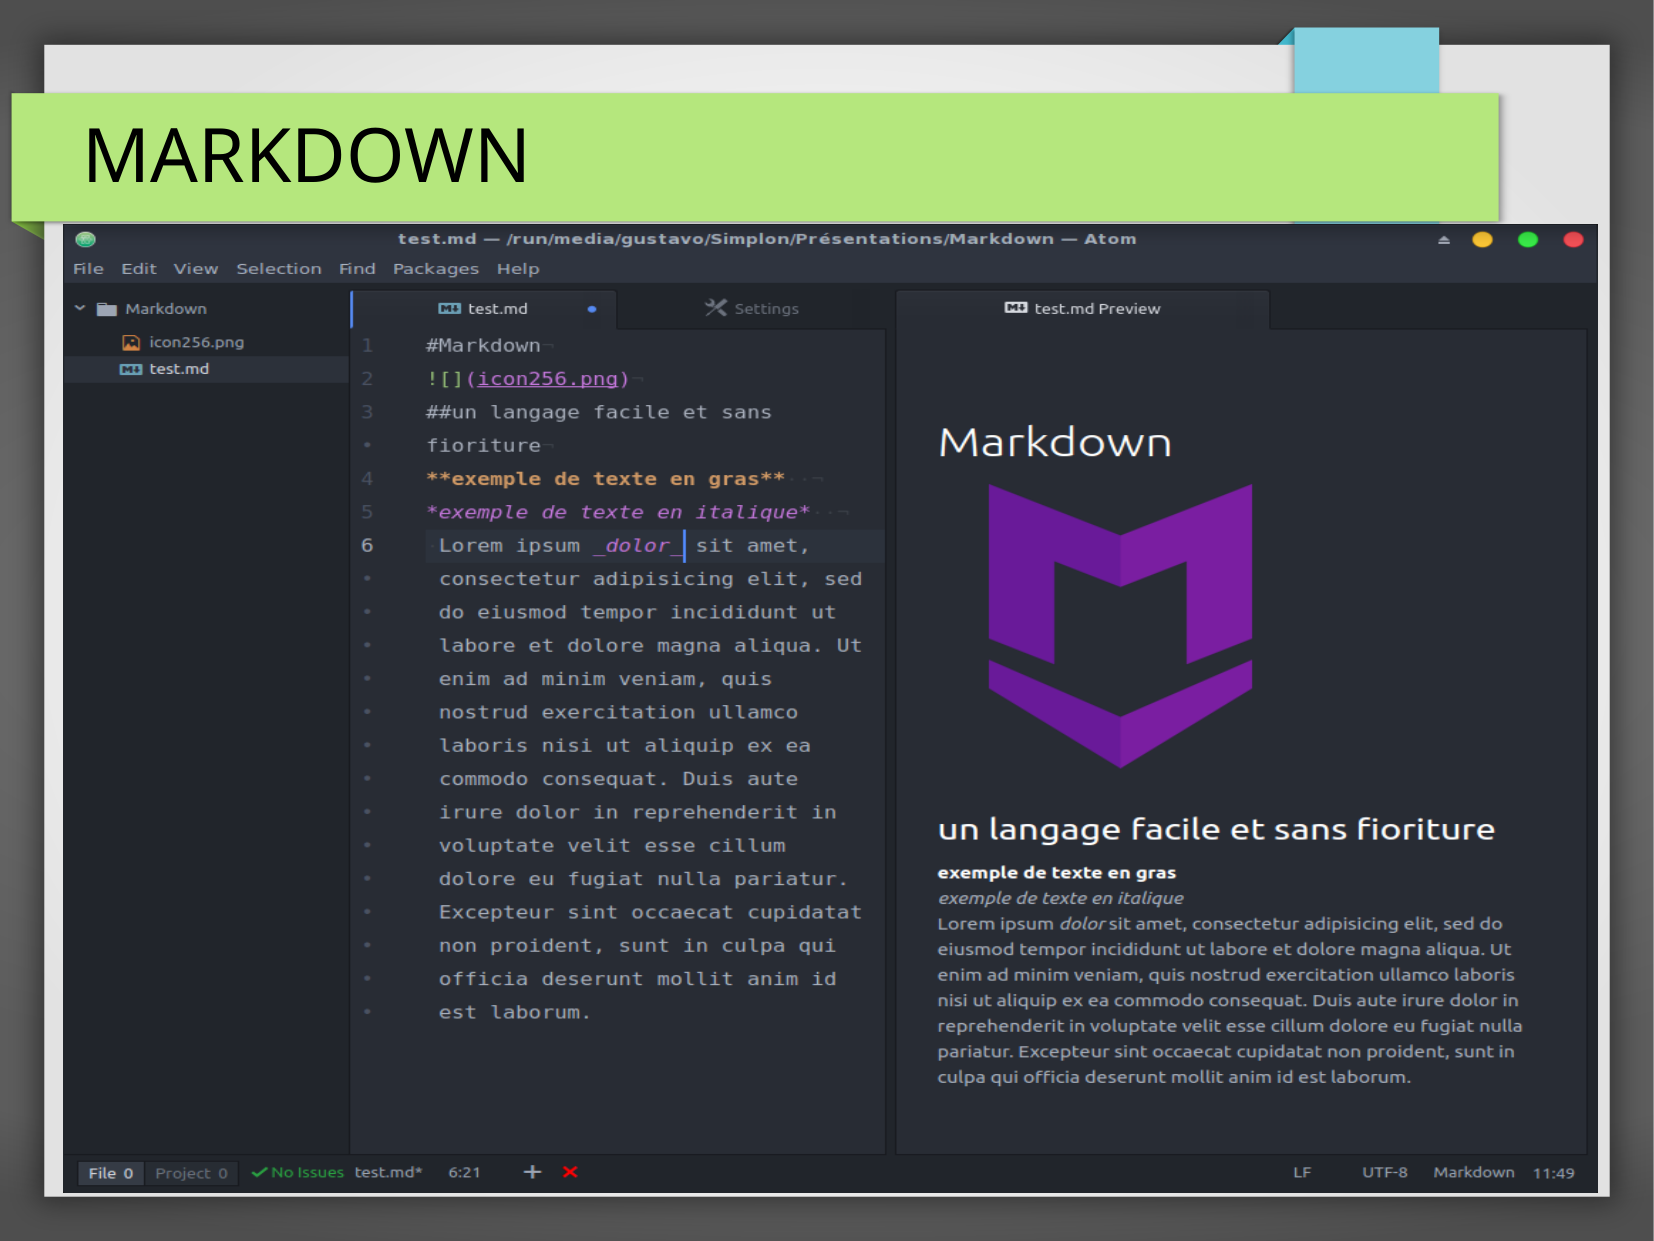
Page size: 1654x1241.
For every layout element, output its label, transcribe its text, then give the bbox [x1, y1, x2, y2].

title MARKDOWN [82, 94, 1264, 213]
picture [0, 0, 1654, 1241]
